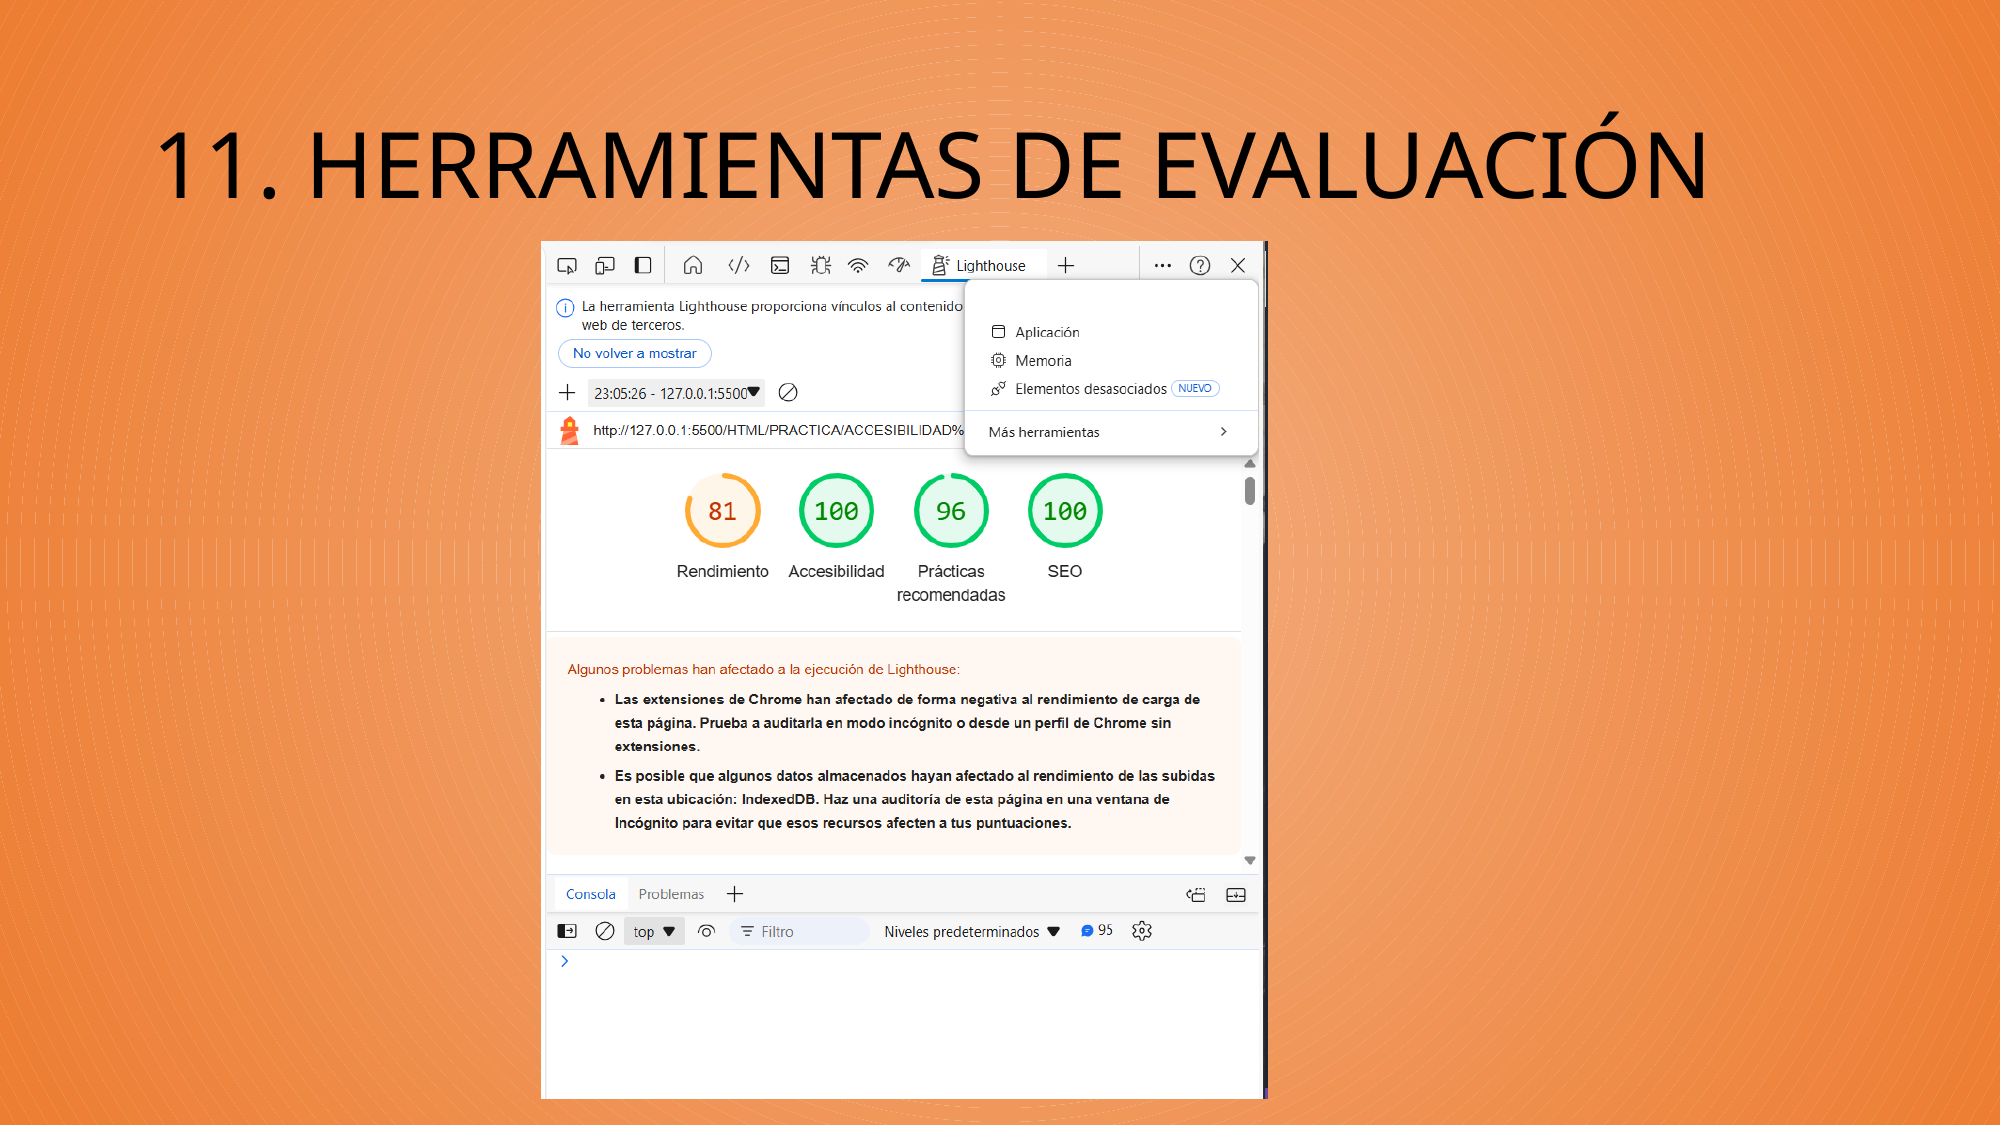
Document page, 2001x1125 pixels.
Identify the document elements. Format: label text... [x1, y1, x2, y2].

title 11. HERRAMIENTAS DE EVALUACIÓN [137, 59, 1863, 278]
picture [541, 241, 1268, 1099]
